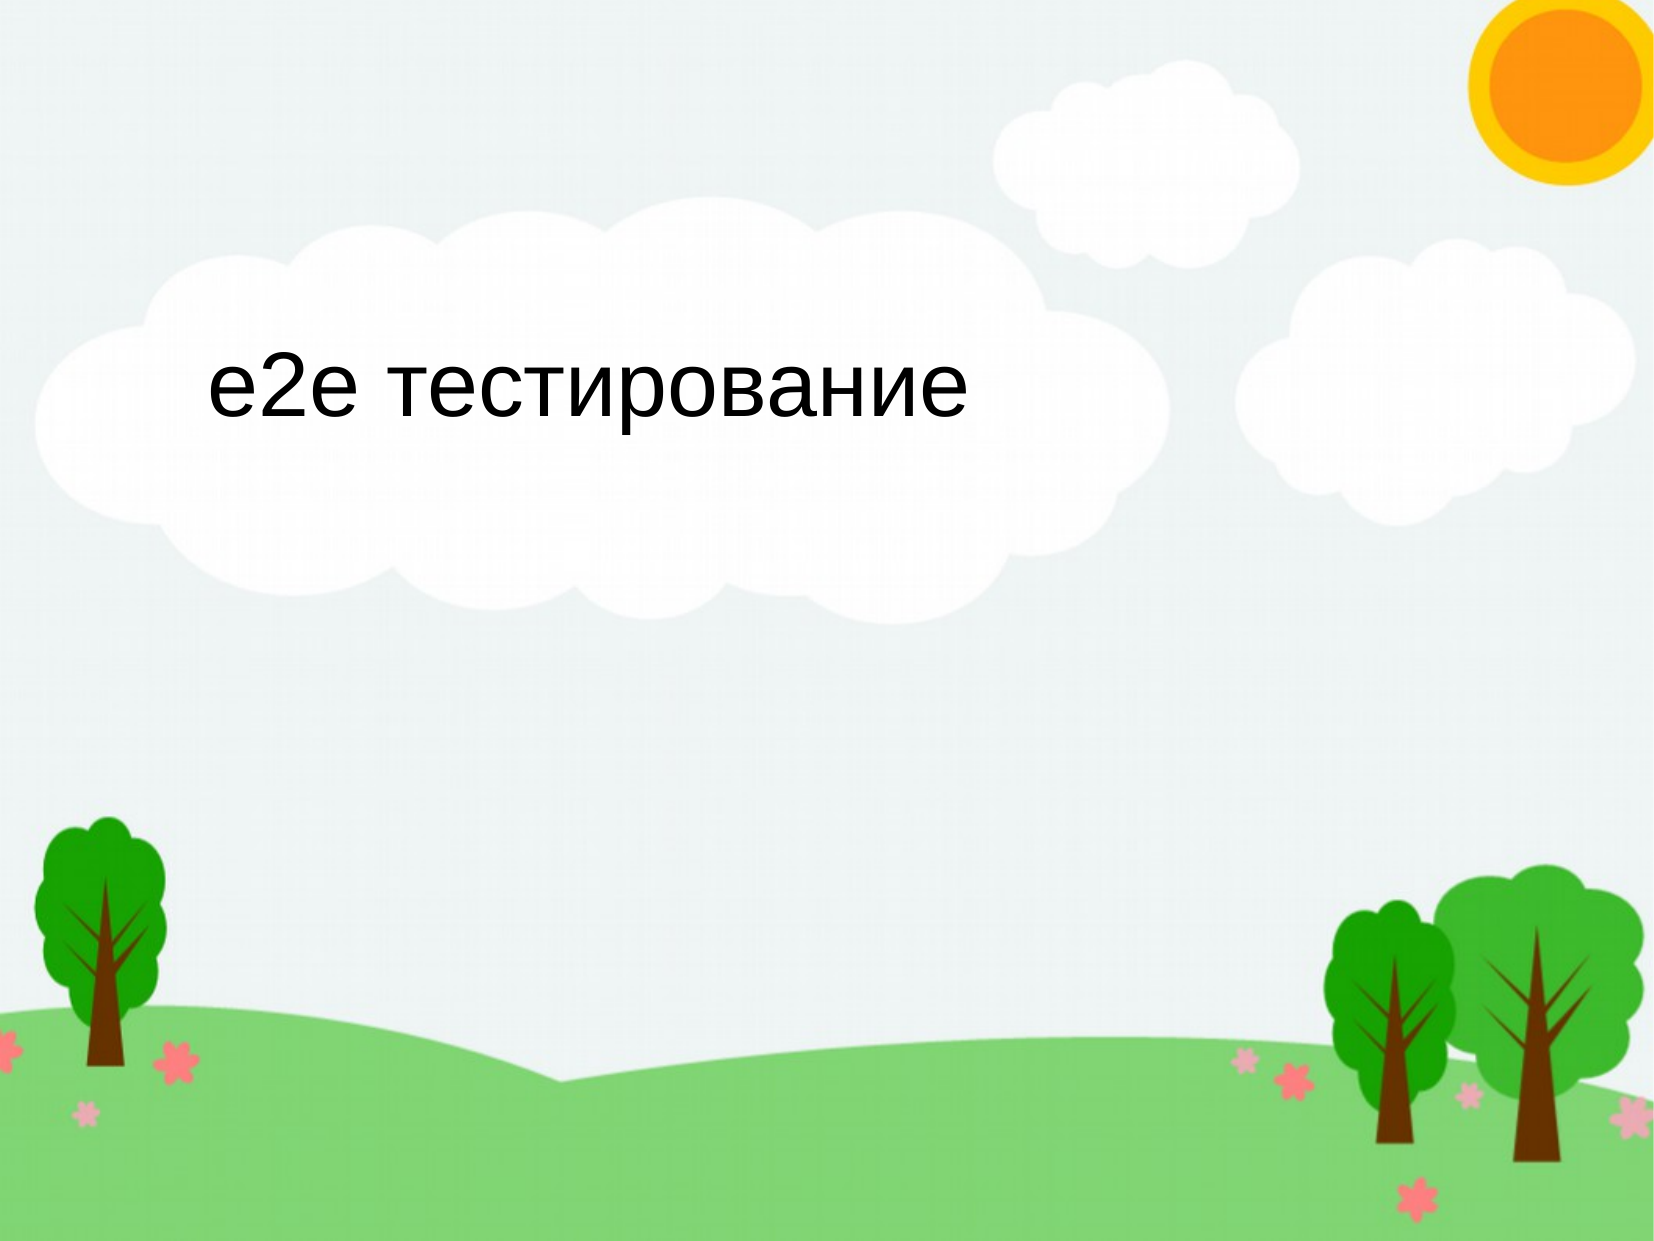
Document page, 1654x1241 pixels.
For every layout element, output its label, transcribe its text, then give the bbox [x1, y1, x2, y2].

picture [0, 0, 1654, 1241]
title e2e тестирование [182, 238, 1647, 532]
